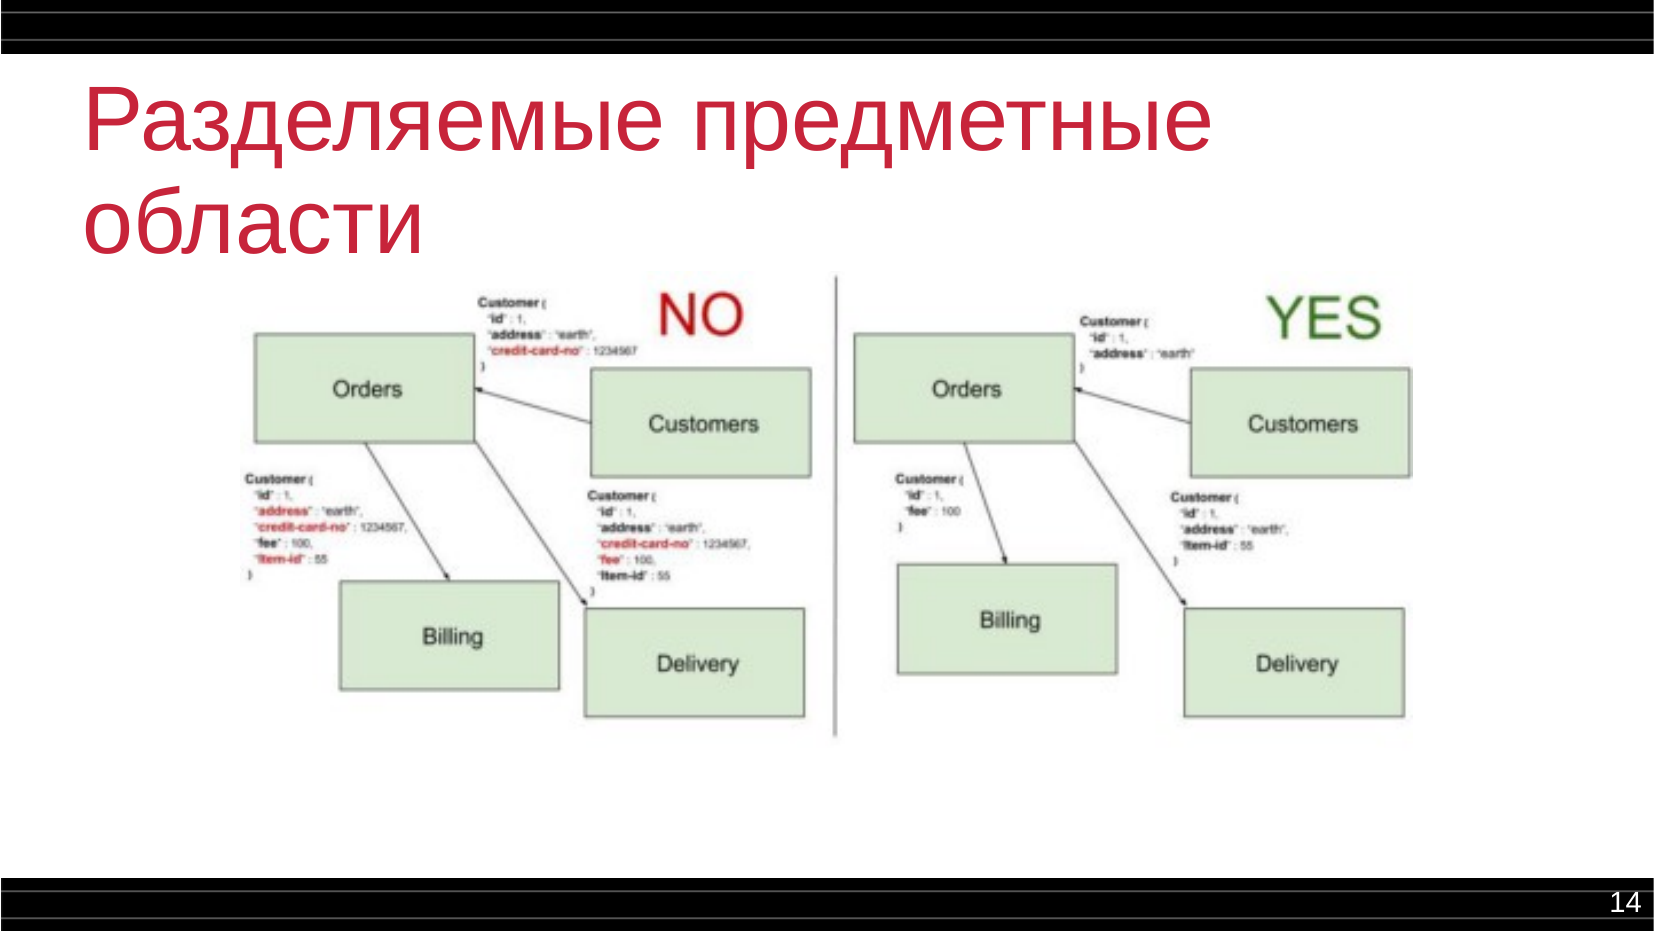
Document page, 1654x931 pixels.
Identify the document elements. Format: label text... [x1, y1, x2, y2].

title Разделяемые предметные области [82, 67, 1571, 273]
picture [1, 0, 1654, 54]
picture [240, 271, 1413, 757]
picture [1, 878, 1654, 931]
